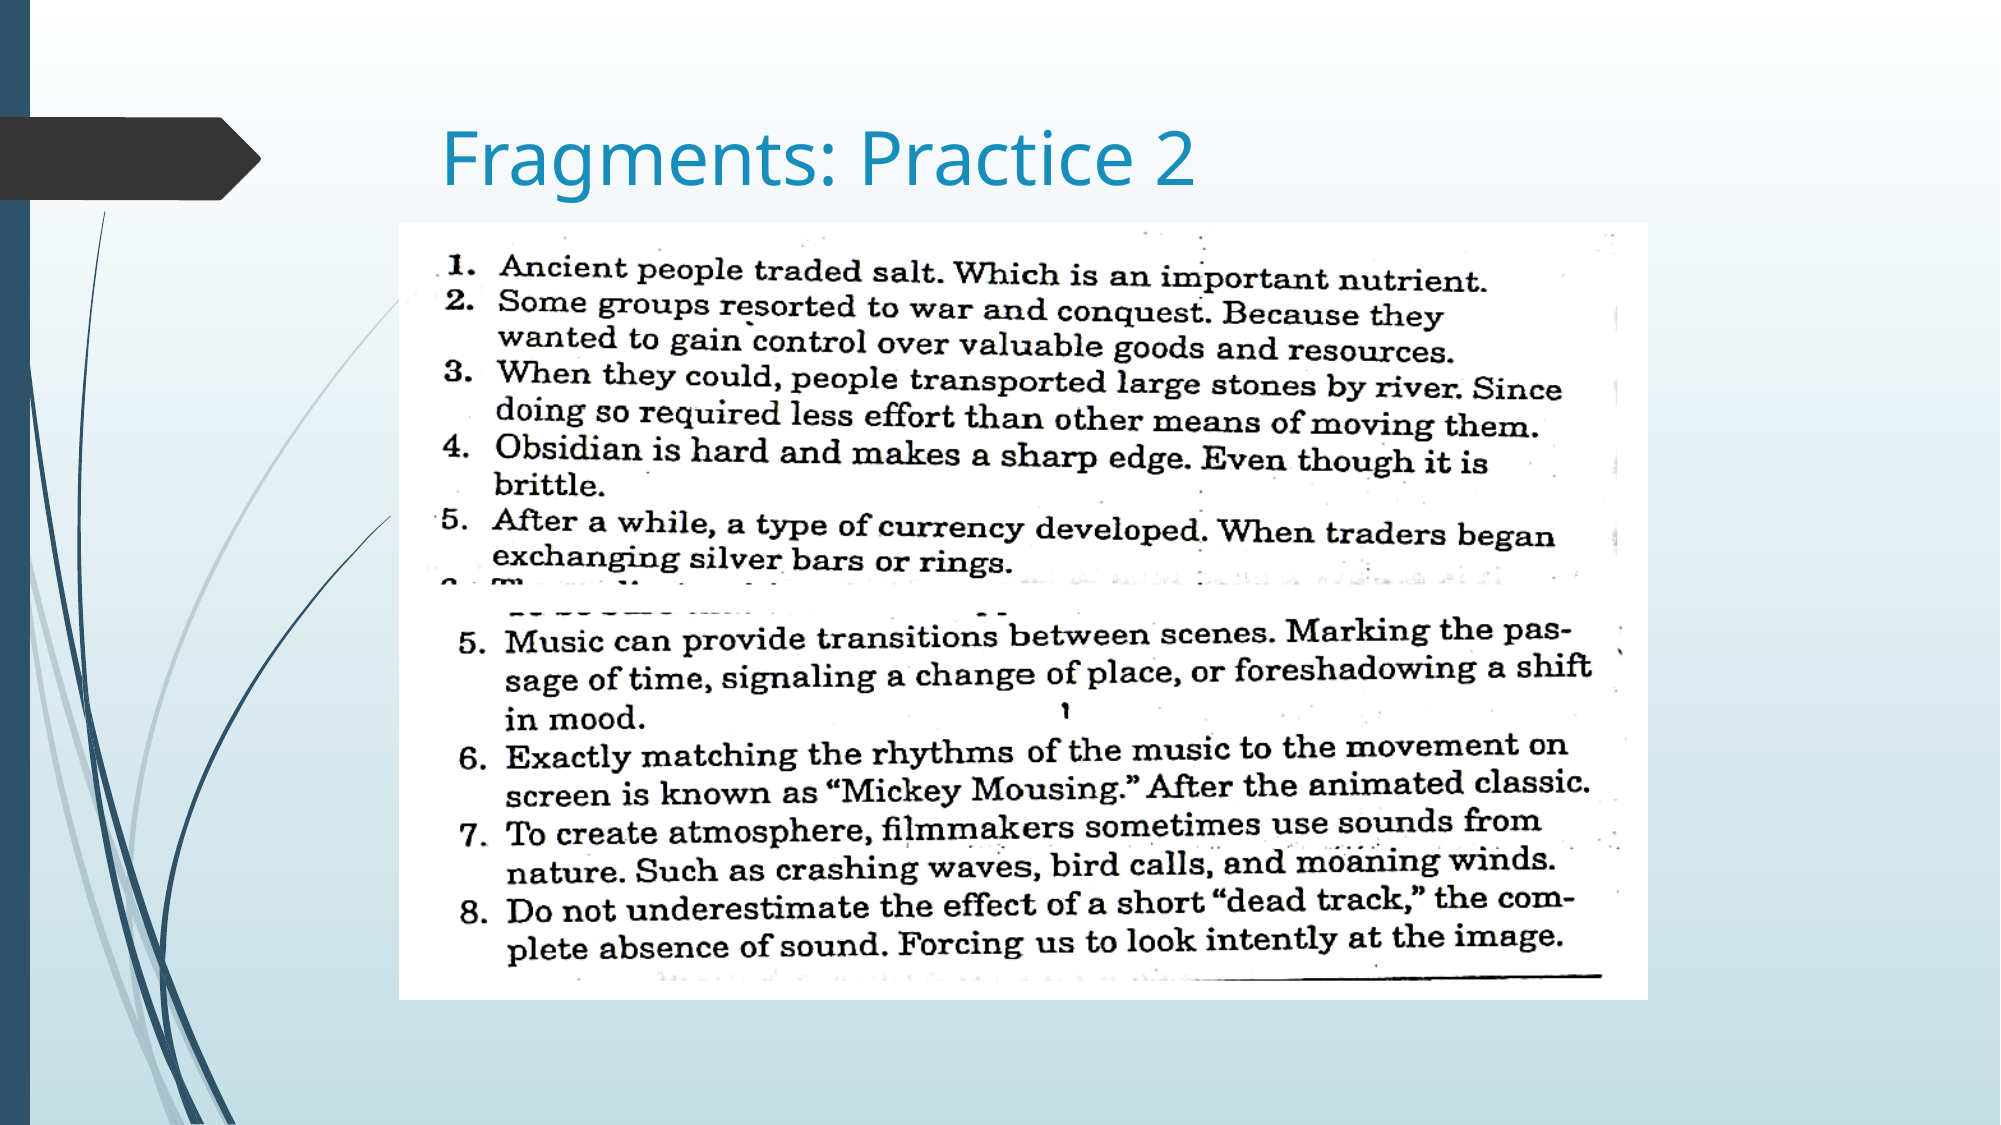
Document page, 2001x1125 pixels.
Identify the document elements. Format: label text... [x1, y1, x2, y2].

title Fragments: Practice 2 [425, 102, 1888, 313]
picture [399, 224, 1648, 1000]
